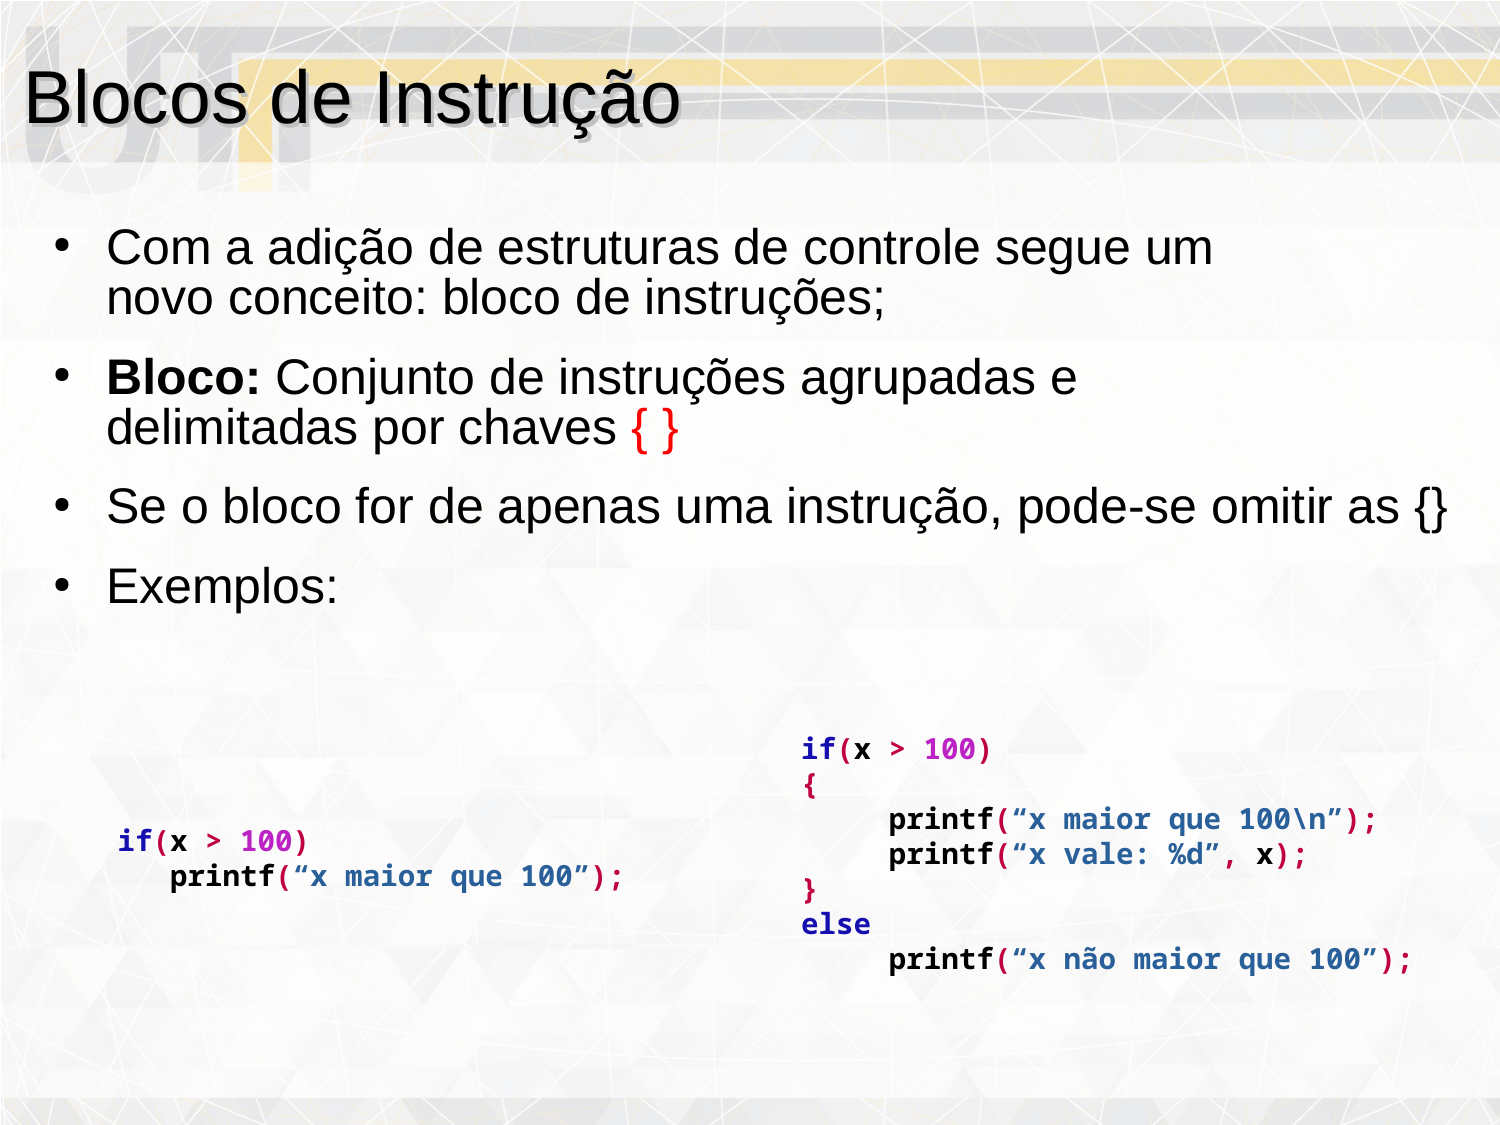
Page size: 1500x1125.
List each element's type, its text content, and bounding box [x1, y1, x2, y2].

text_box if(x > 100) { printf(“x maior que 100\n”); printf(“x vale: %d”, x); } else printf(“x não maior que 100”); [786, 722, 1429, 1018]
list Com a adição de estruturas de controle segue um novo conceito: bloco de instruções; Bloco: Conjunto de instruções agrupadas e delimitadas por chaves { } Se o bloco for de apenas uma instrução, pode-se omitir as {} Exemplos: [35, 224, 1453, 1087]
title Blocos de Instrução [23, 18, 1489, 178]
text_box if(x > 100) printf(“x maior que 100”); [102, 815, 640, 901]
